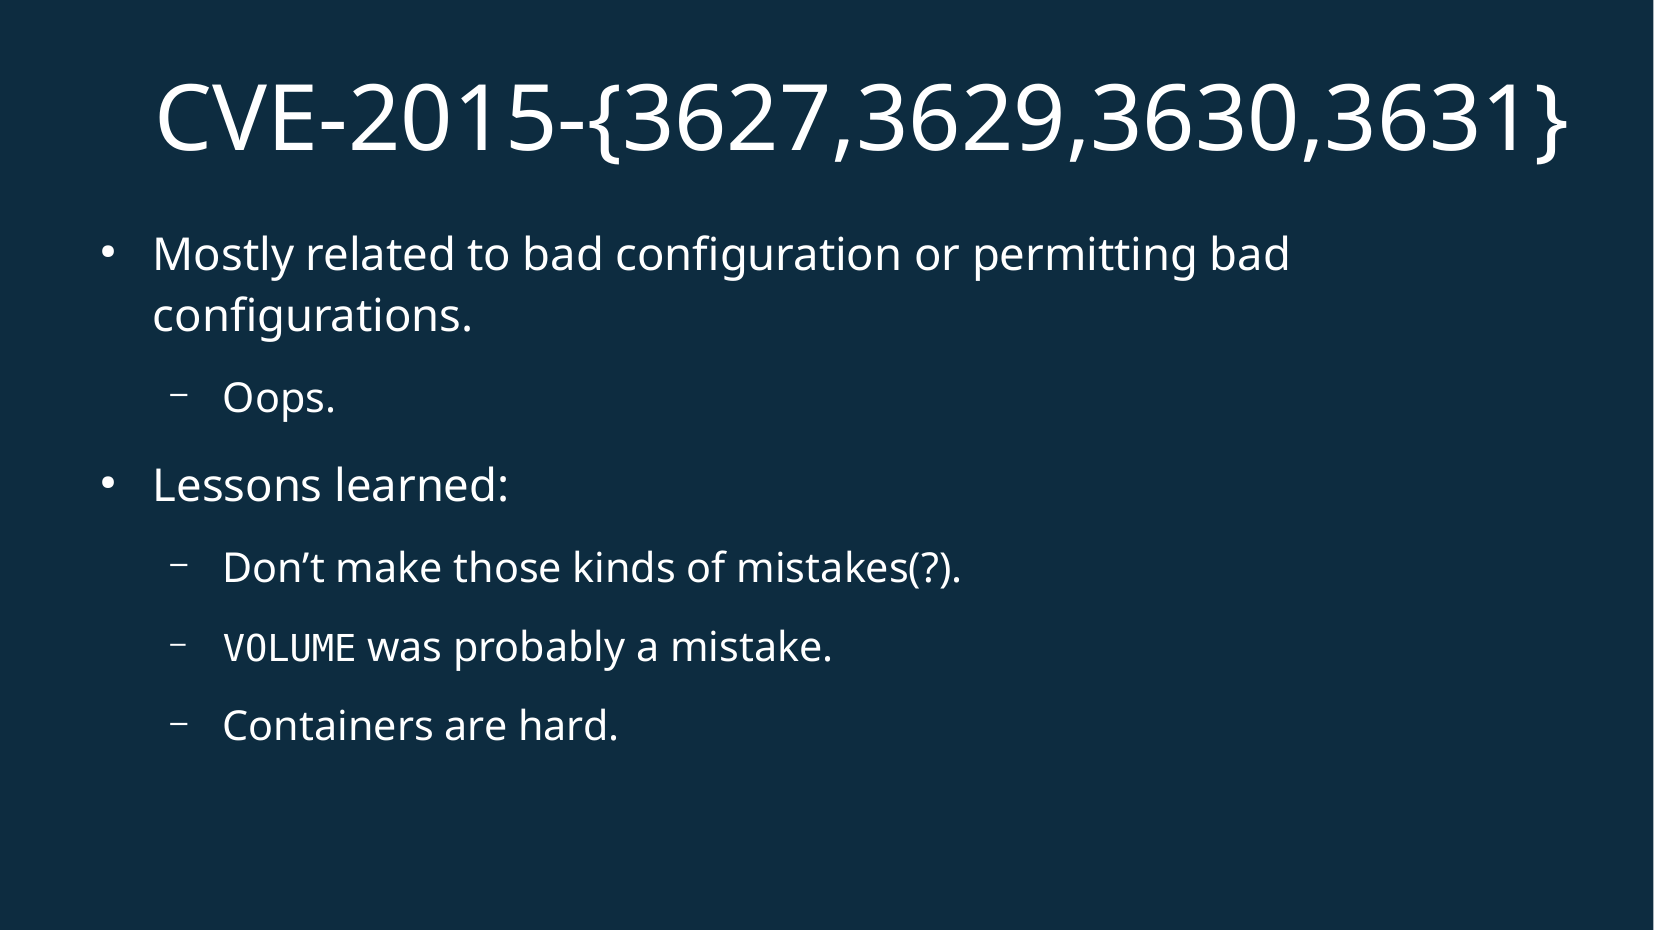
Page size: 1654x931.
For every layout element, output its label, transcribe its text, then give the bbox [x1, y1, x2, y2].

list Mostly related to bad configuration or permitting bad configurations. Oops. Lessons learned: Don’t make those kinds of mistakes(?). VOLUME was probably a mistake. Containers are hard. [82, 217, 1571, 758]
title CVE-2015-{3627,3629,3630,3631} [82, 37, 1571, 193]
